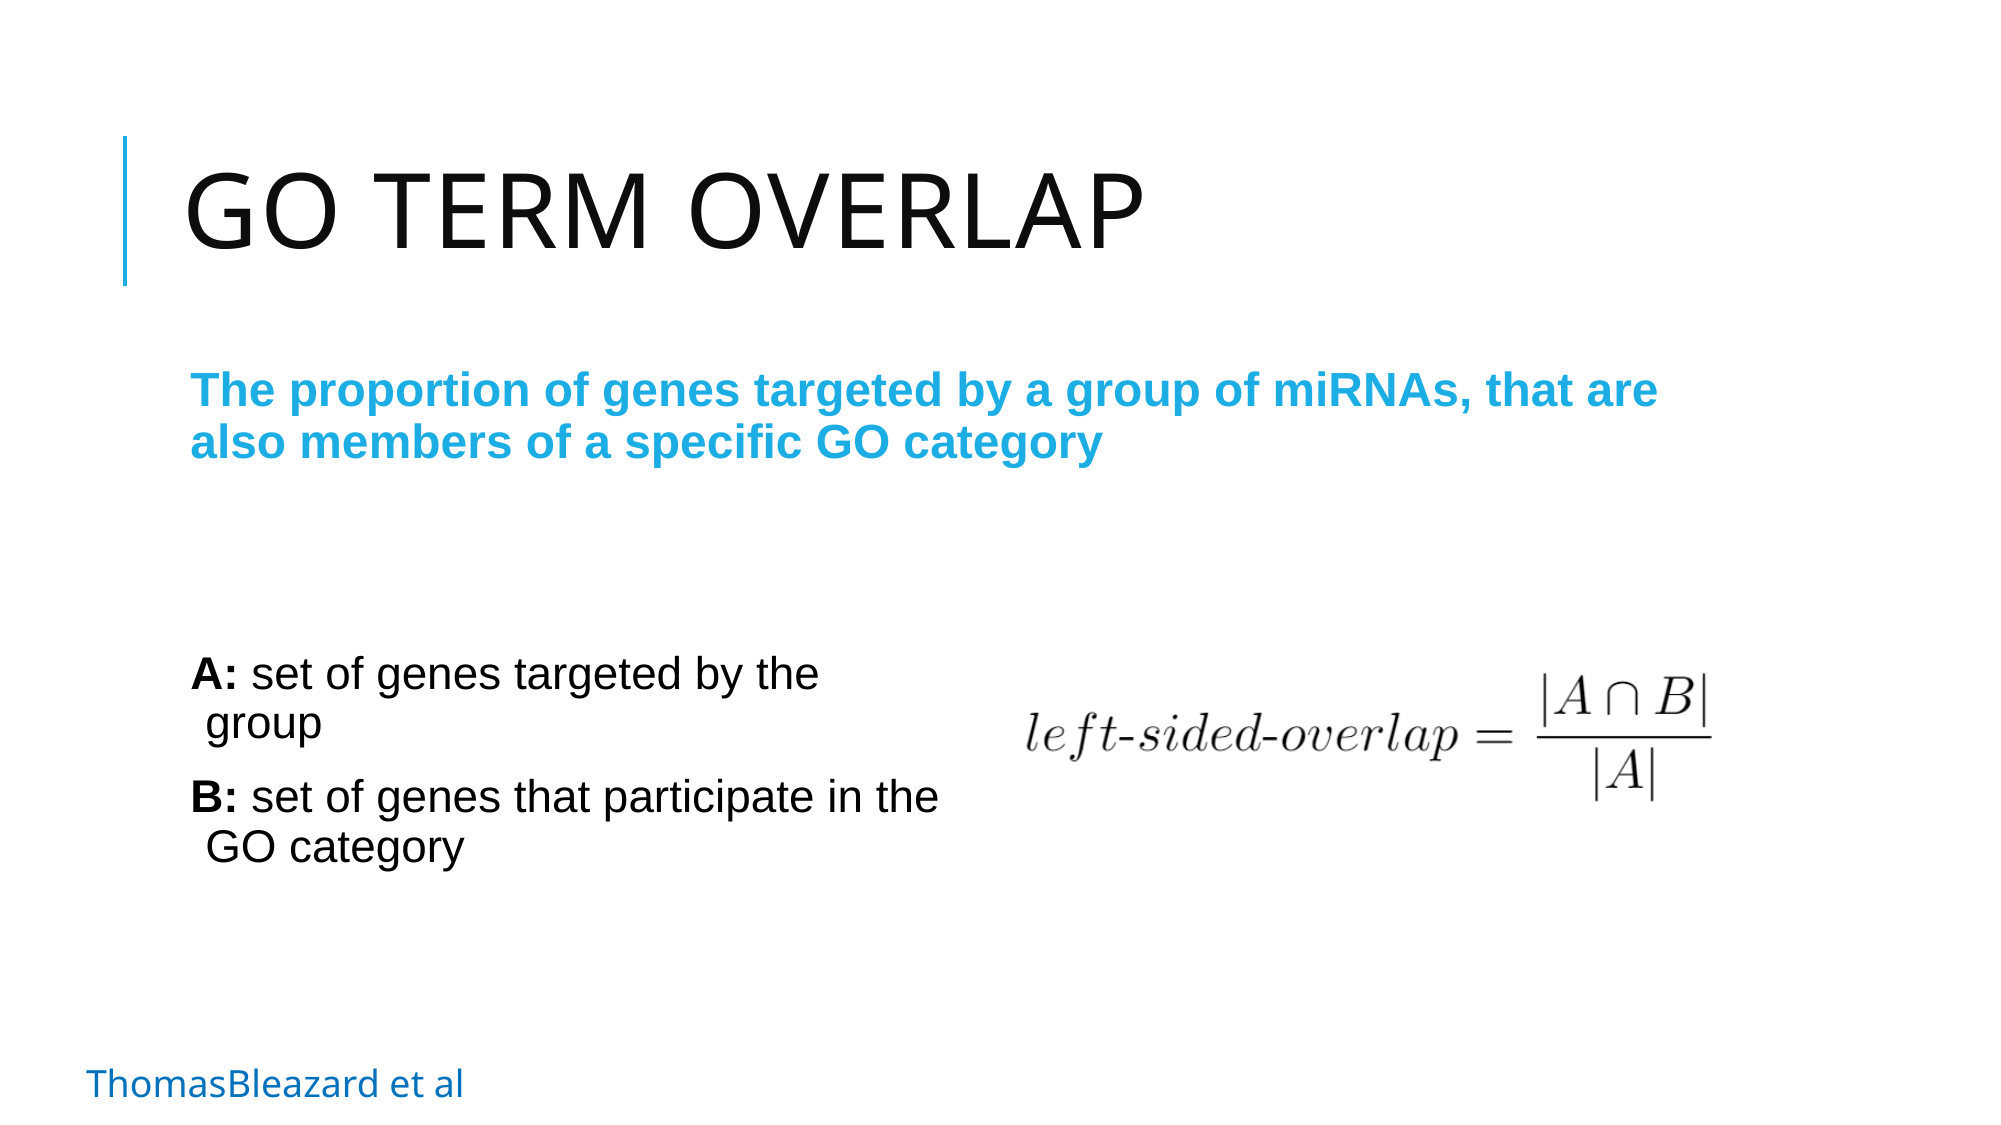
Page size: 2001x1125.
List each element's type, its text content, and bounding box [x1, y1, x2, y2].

text_box Thomas Bleazard et al [71, 1053, 1072, 1114]
list A: set of genes targeted by the group B: set of genes that participate in the GO category [168, 486, 949, 1036]
list The proportion of genes targeted by a group of miRNAs, that are also members of a specific GO category [168, 357, 1763, 493]
picture [999, 632, 1780, 830]
title GO term overlap [168, 96, 1763, 343]
